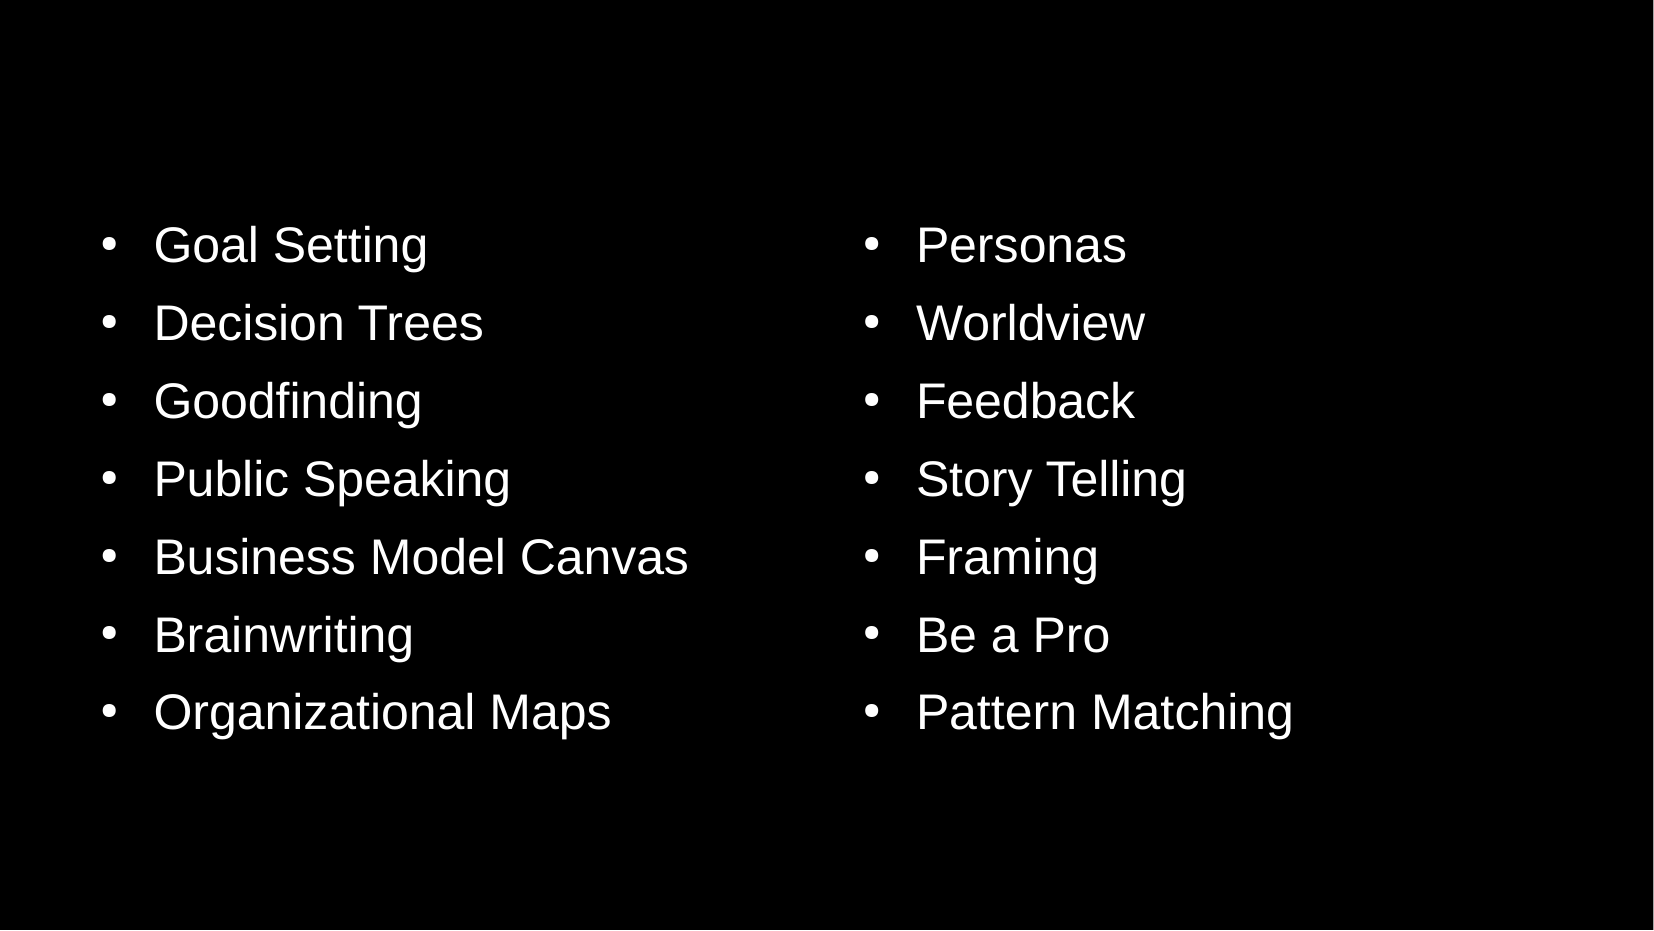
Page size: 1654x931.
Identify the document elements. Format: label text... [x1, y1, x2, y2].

list Goal Setting Decision Trees Goodfinding Public Speaking Business Model Canvas Brainwriting Organizational Maps [82, 217, 809, 758]
list Personas Worldview Feedback Story Telling Framing Be a Pro Pattern Matching [845, 217, 1572, 758]
